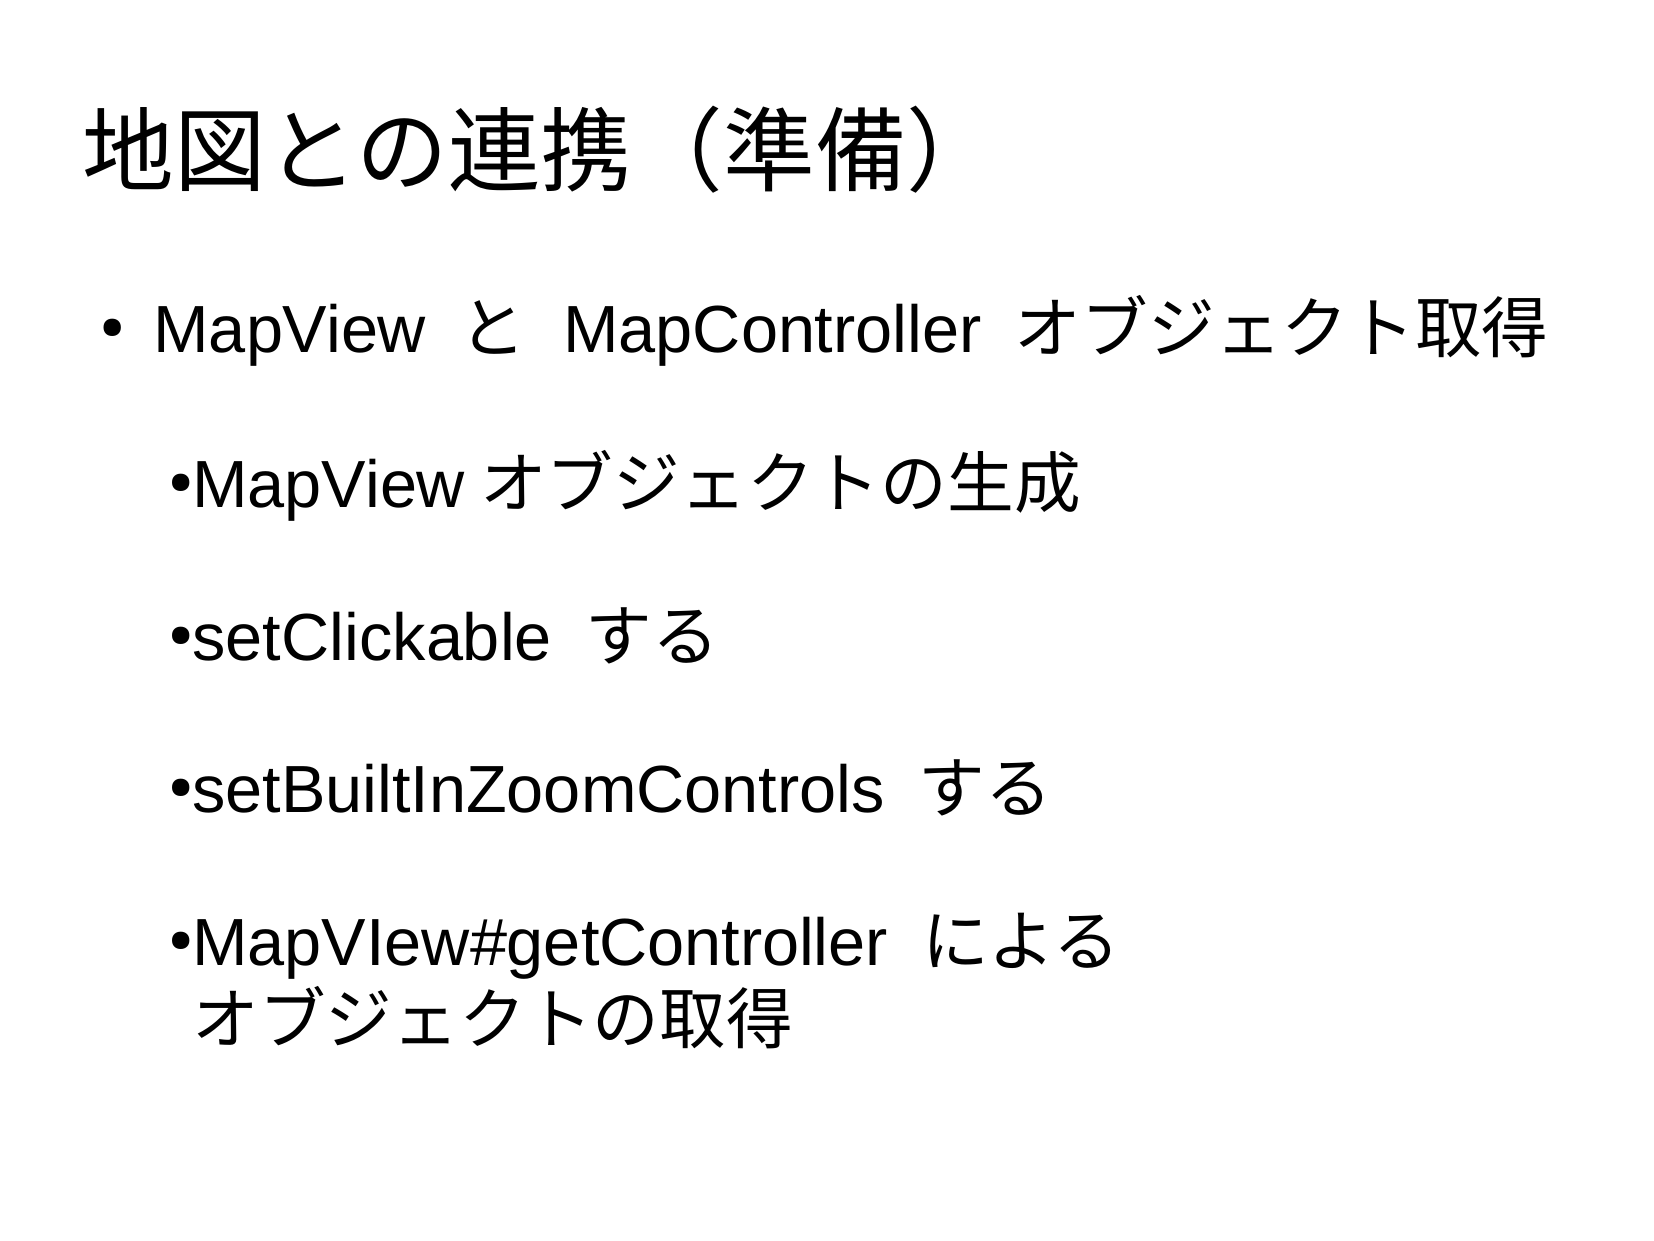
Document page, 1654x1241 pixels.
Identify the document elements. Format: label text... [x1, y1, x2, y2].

text_box MapViewオブジェクトの生成 setClickable する setBuiltInZoomControls する MapVIew#getController による オブジェクトの取得 [154, 438, 1392, 1067]
title 地図との連携（準備） [82, 56, 1571, 250]
list MapView と MapController オブジェクト取得 [82, 290, 1571, 1109]
